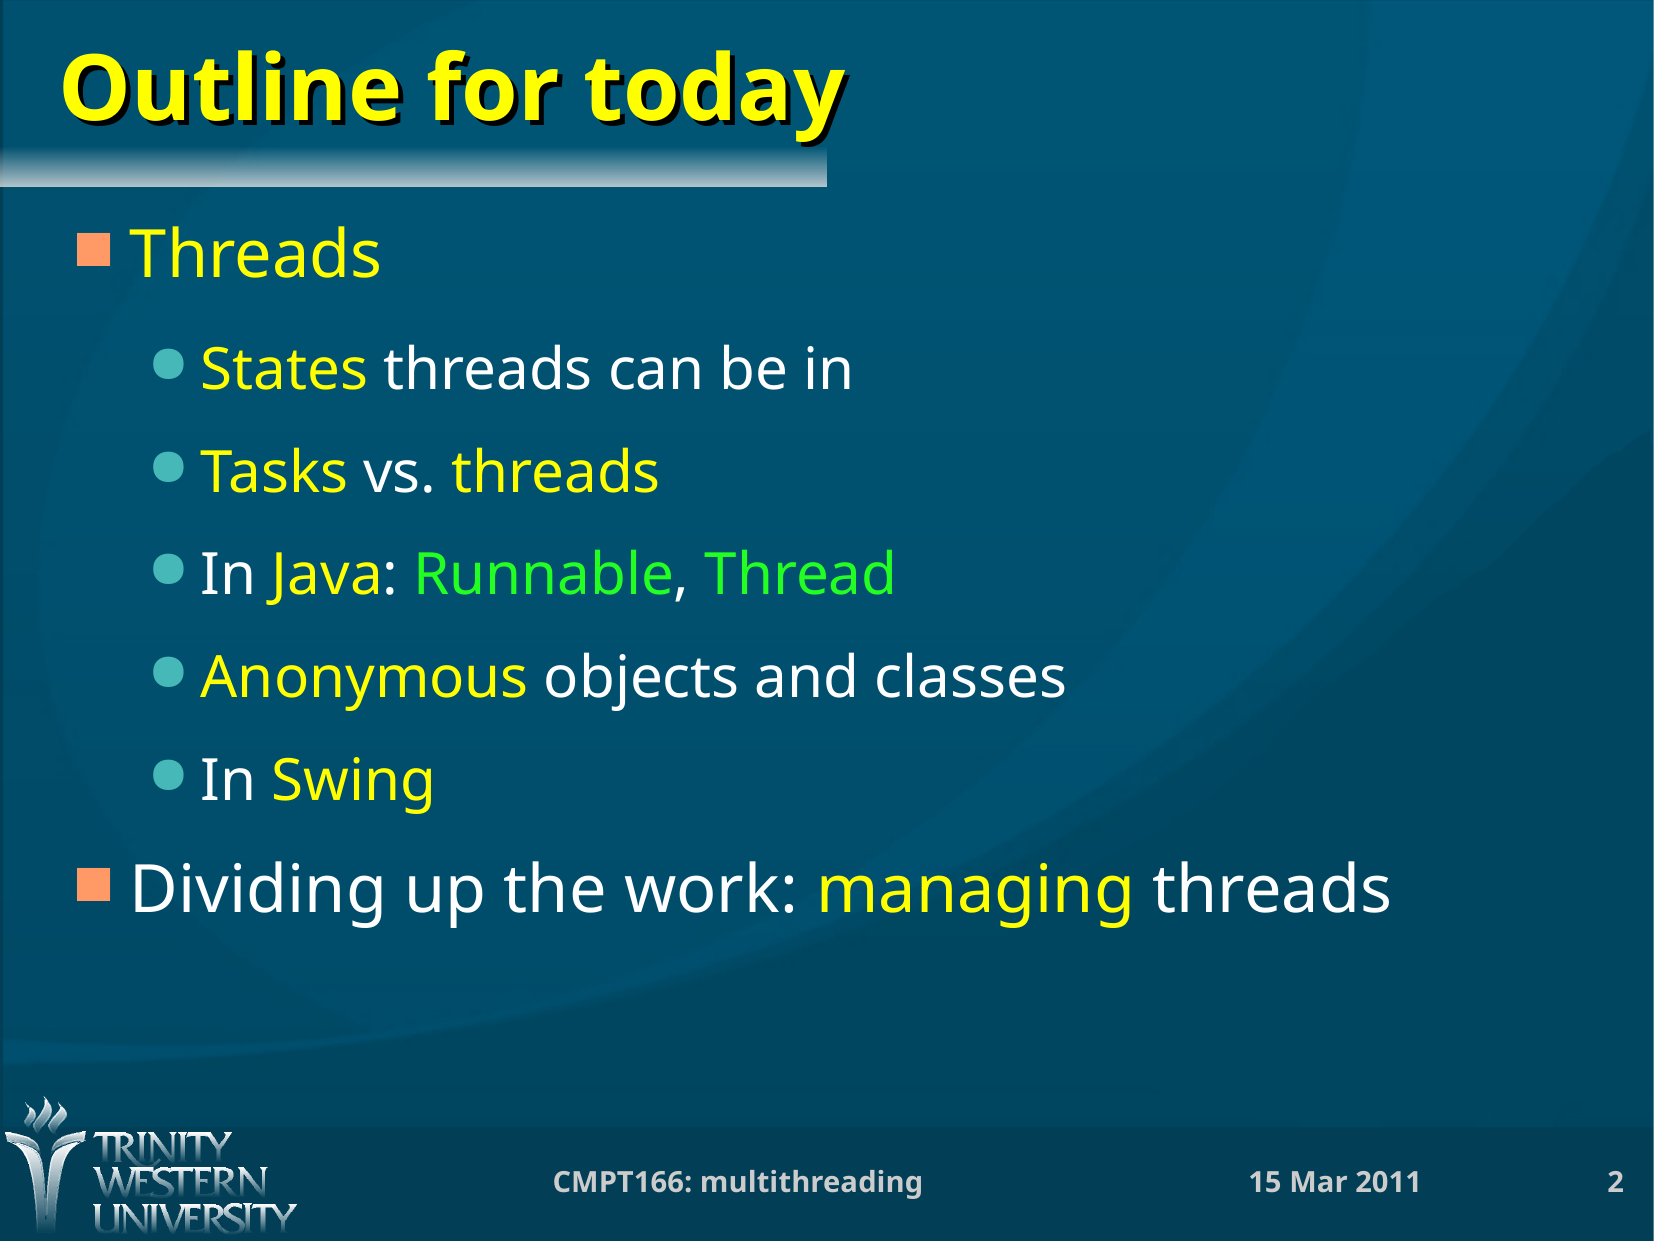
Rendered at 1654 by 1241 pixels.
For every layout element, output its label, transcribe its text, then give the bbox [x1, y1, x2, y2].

title Outline for today [59, 19, 1595, 148]
picture [38, 1227, 54, 1232]
list Threads States threads can be in Tasks vs. threads In Java: Runnable, Thread Anonymous objects and classes In Swing Dividing up the work: managing threads [59, 206, 1625, 1026]
